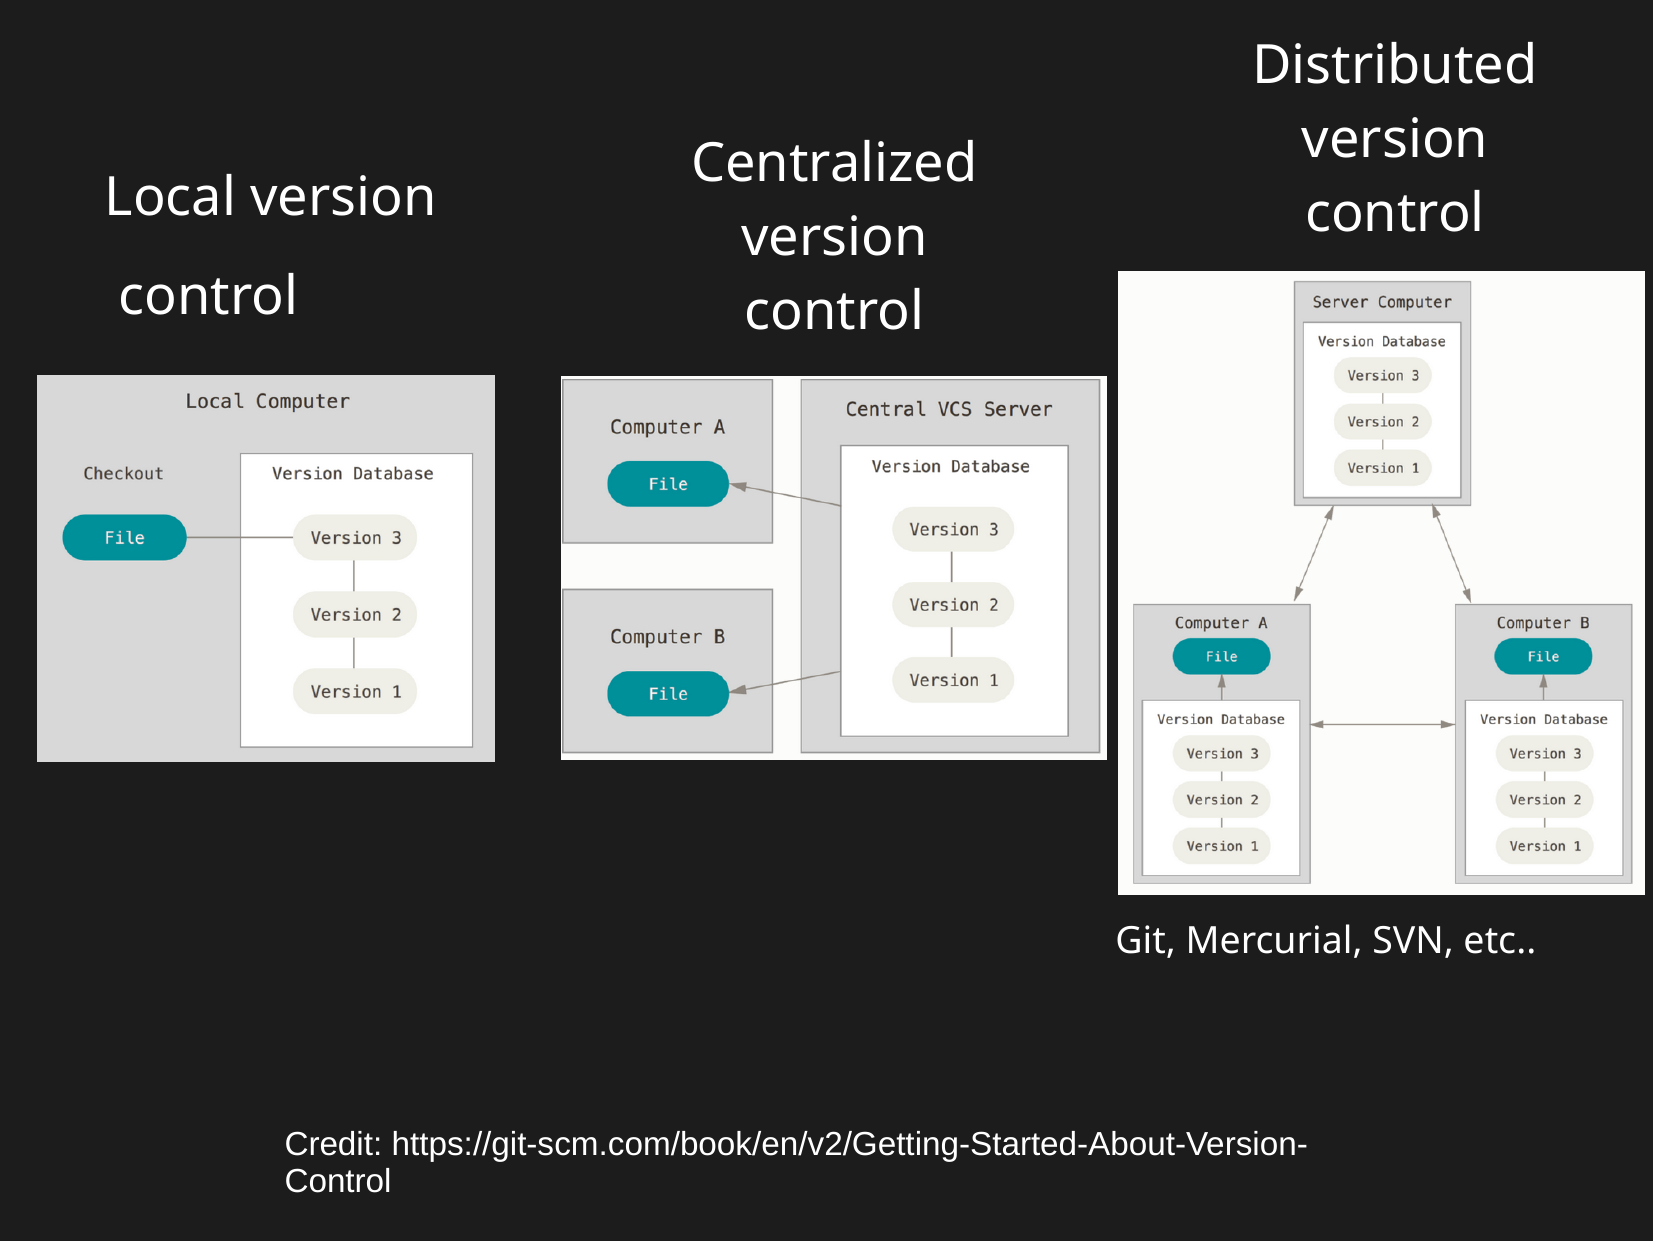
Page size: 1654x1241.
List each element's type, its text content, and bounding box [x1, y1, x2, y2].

text_box Centralized version control [654, 116, 1015, 391]
text_box Distributed version control [1230, 18, 1561, 292]
text_box Local version control [90, 150, 466, 363]
picture [561, 376, 1107, 760]
picture [37, 375, 495, 762]
text_box Credit: https://git-scm.com/book/en/v2/Getting-Started-About-Version-Control [269, 1117, 1432, 1207]
text_box Git, Mercurial, SVN, etc.. [1100, 906, 1641, 981]
picture [1118, 271, 1645, 895]
